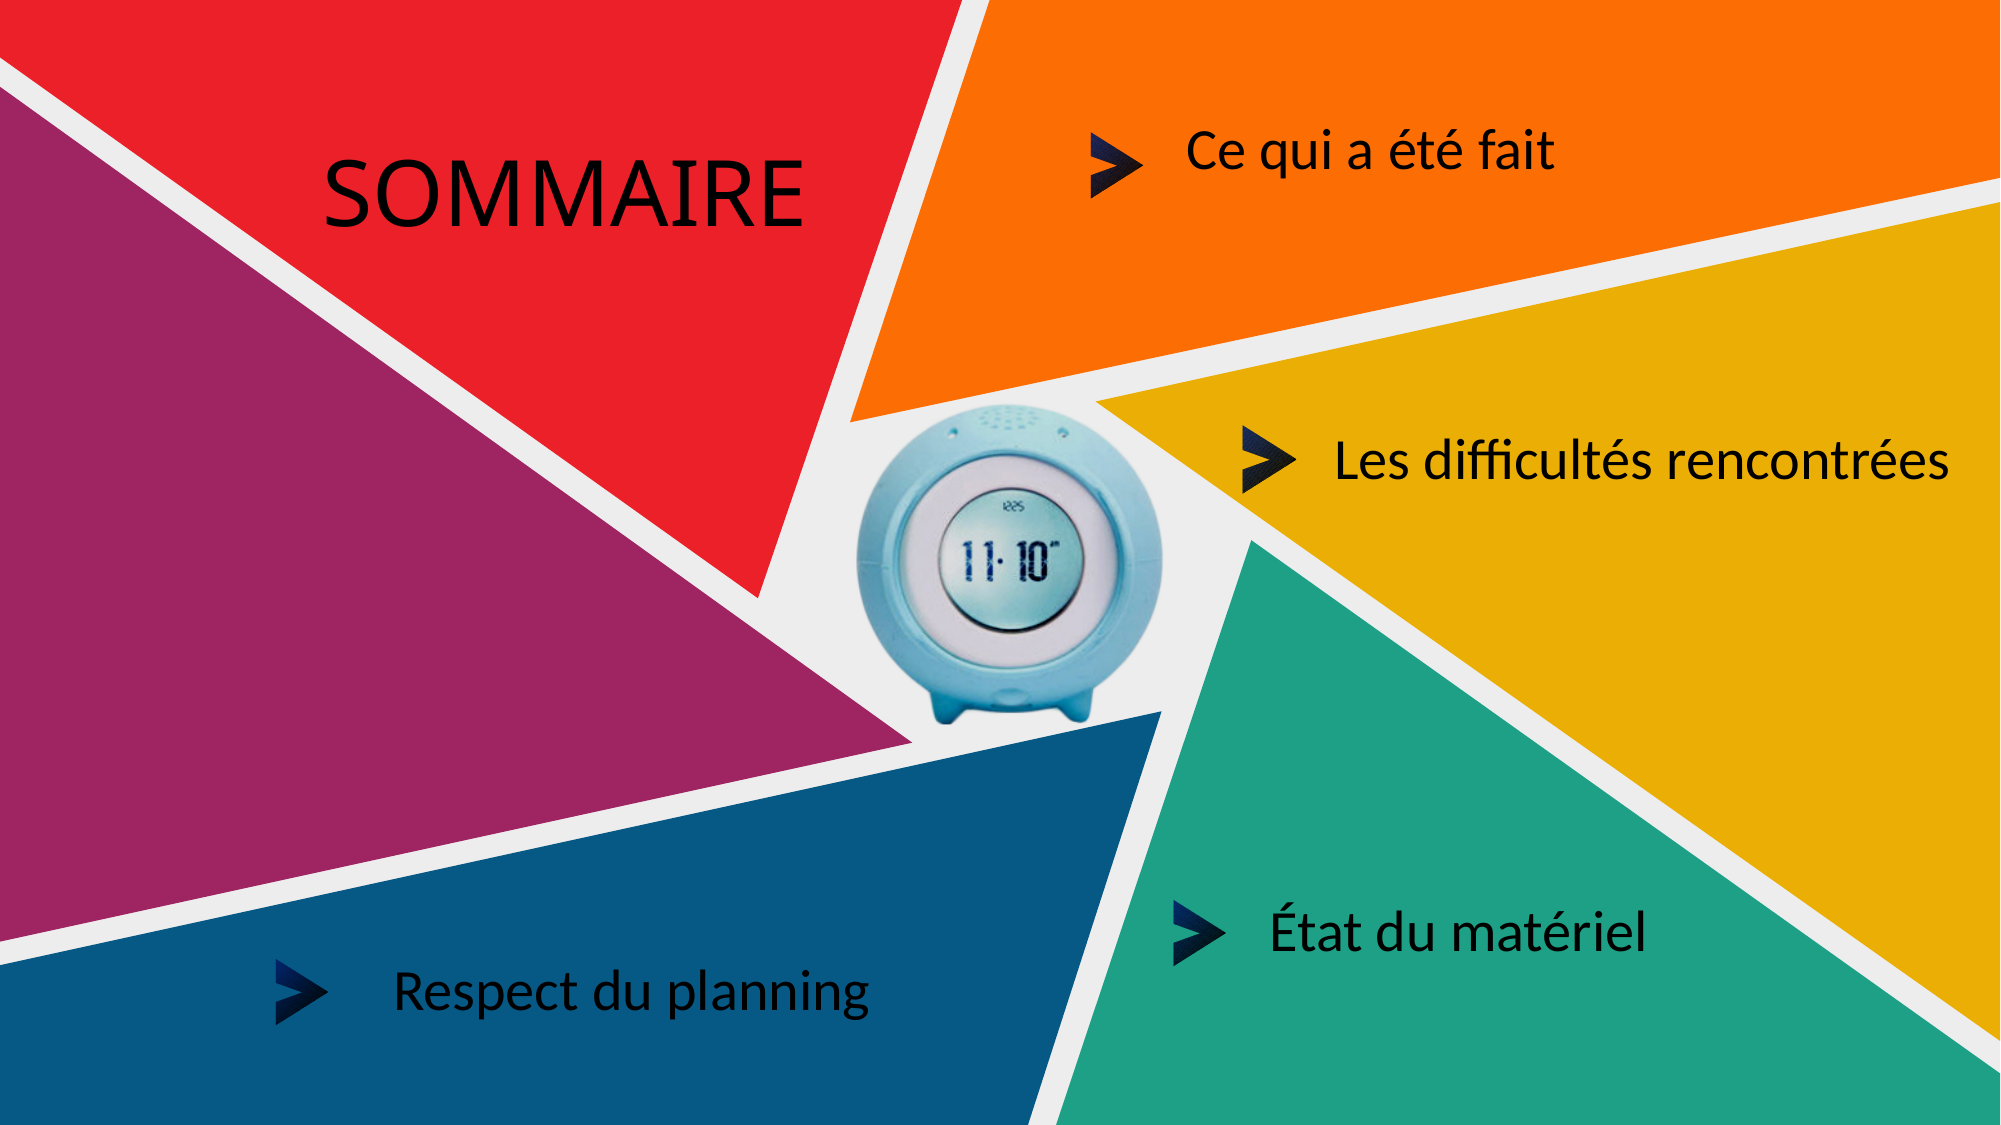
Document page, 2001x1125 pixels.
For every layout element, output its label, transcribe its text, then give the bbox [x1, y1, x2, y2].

picture [1088, 129, 1146, 201]
list Les difficultés rencontrées [1347, 413, 2000, 532]
picture [626, 342, 1347, 785]
list État du matériel [1074, 885, 1843, 1004]
list Ce qui a été fait [980, 118, 1749, 237]
list Respect du planning [248, 944, 1016, 1063]
title SOMMAIRE [307, 94, 875, 299]
